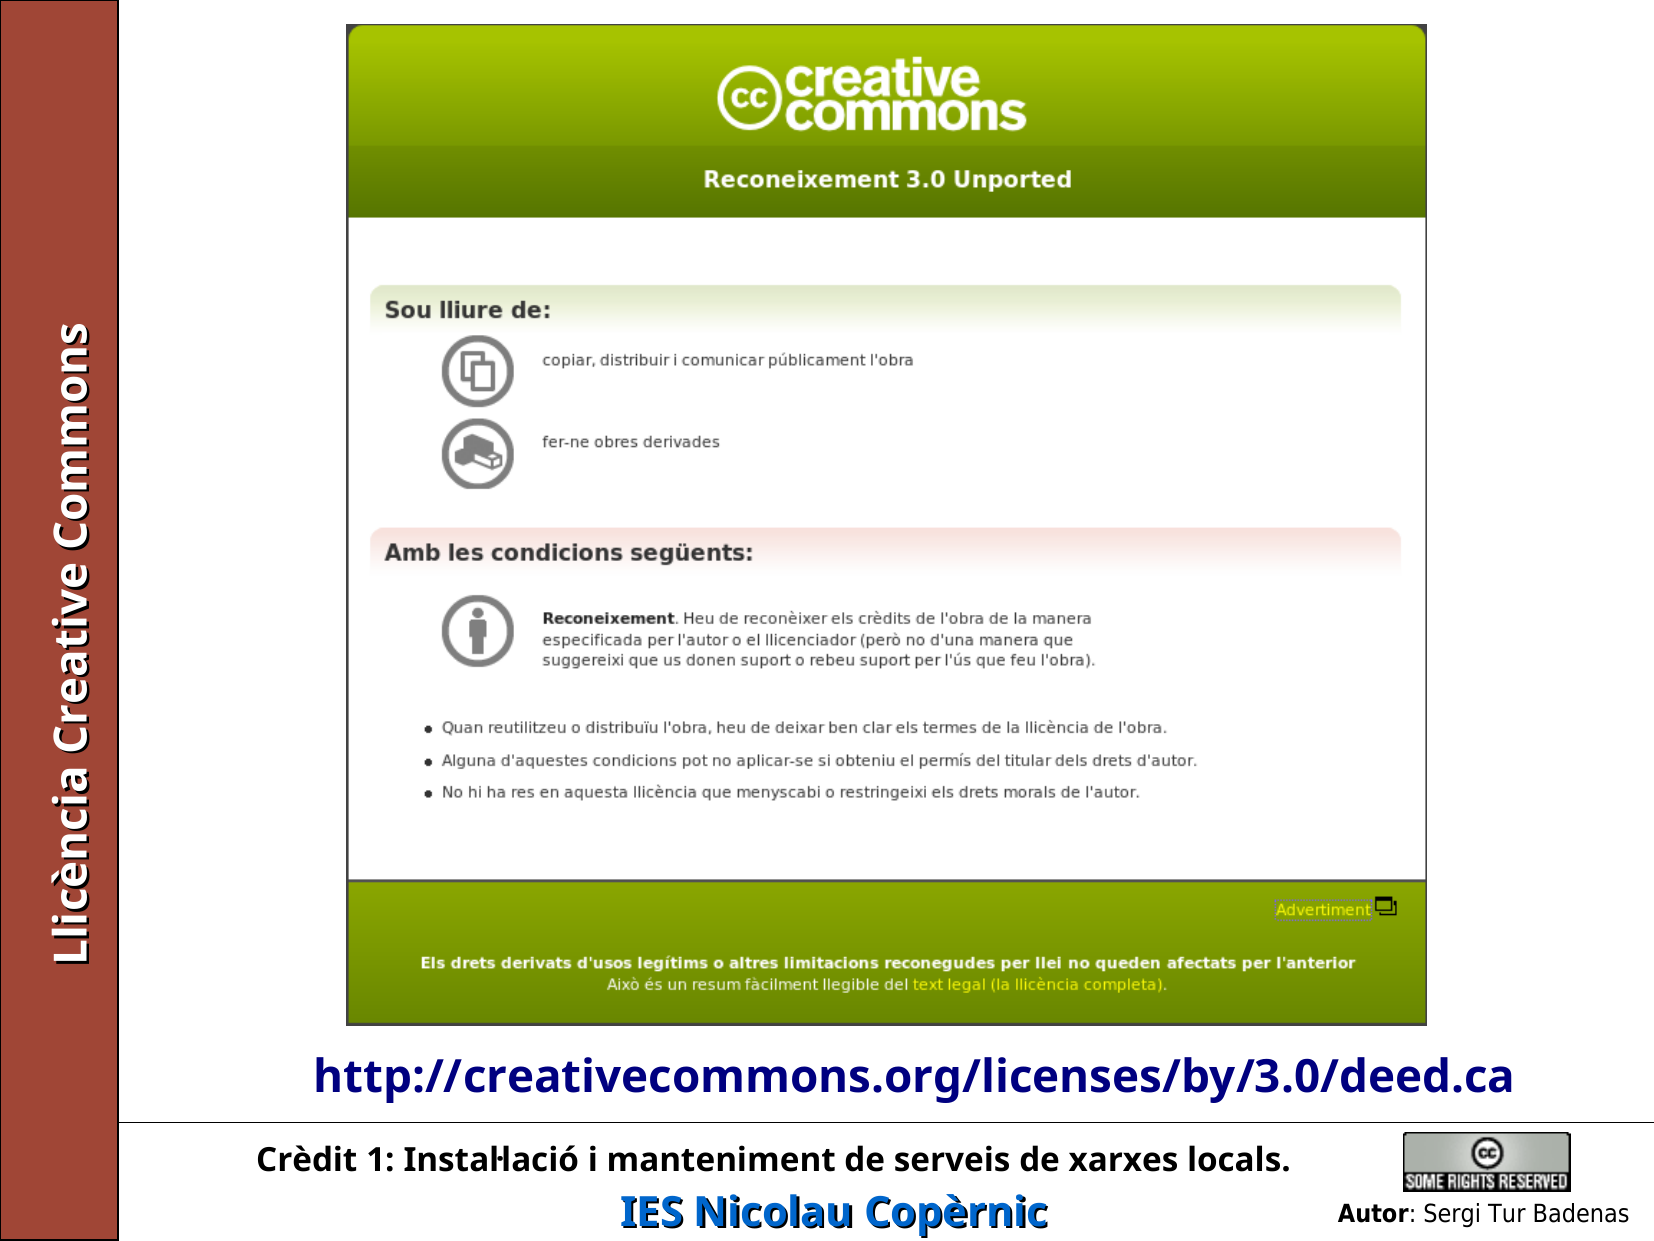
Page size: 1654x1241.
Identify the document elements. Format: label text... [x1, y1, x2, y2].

picture [1403, 1132, 1571, 1192]
text_box http://creativecommons.org/licenses/by/3.0/deed.ca [298, 1036, 1583, 1098]
picture [346, 24, 1427, 1026]
